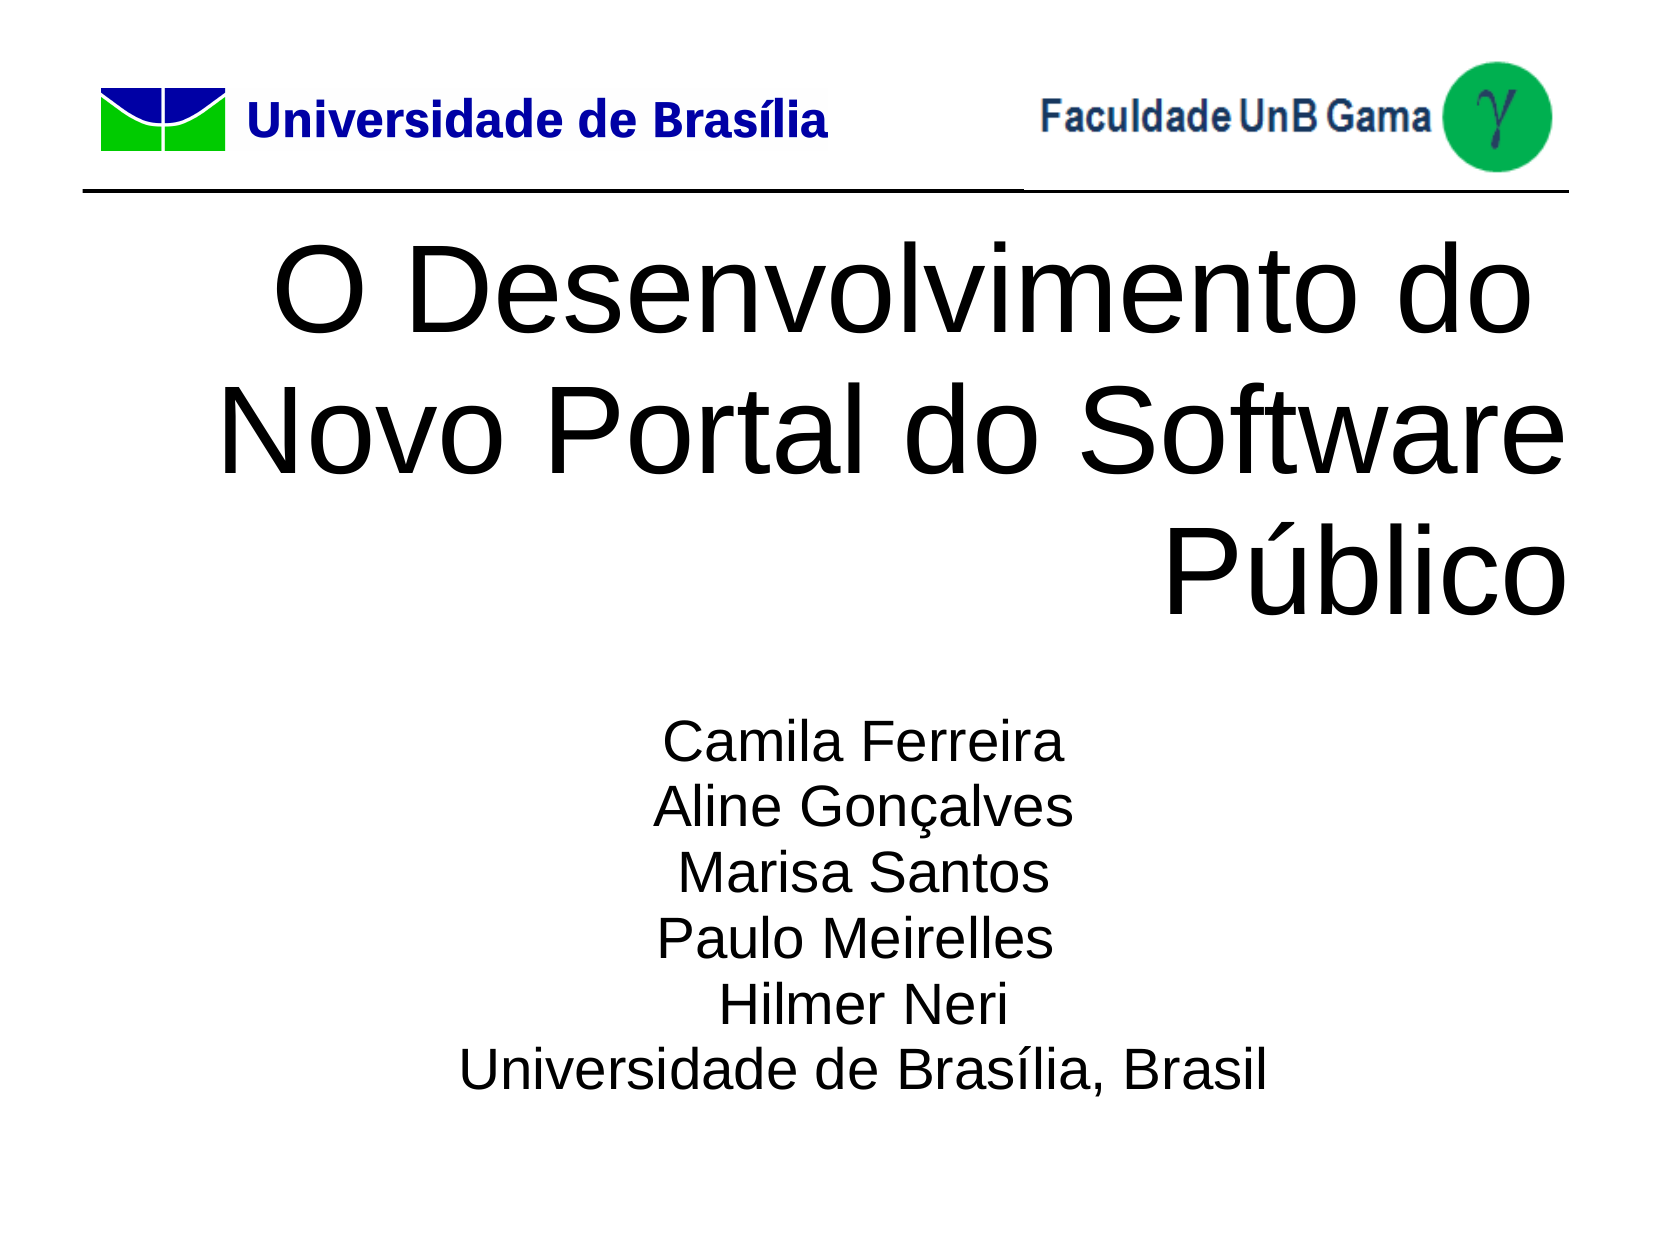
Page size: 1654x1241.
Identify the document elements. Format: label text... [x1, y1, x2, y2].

picture [82, 49, 1571, 212]
subtitle O Desenvolvimento do Novo Portal do Software Público Camila Ferreira Aline Gonçalves Marisa Santos Paulo Meirelles Hilmer Neri Universidade de Brasília, Brasil [82, 212, 1571, 1241]
